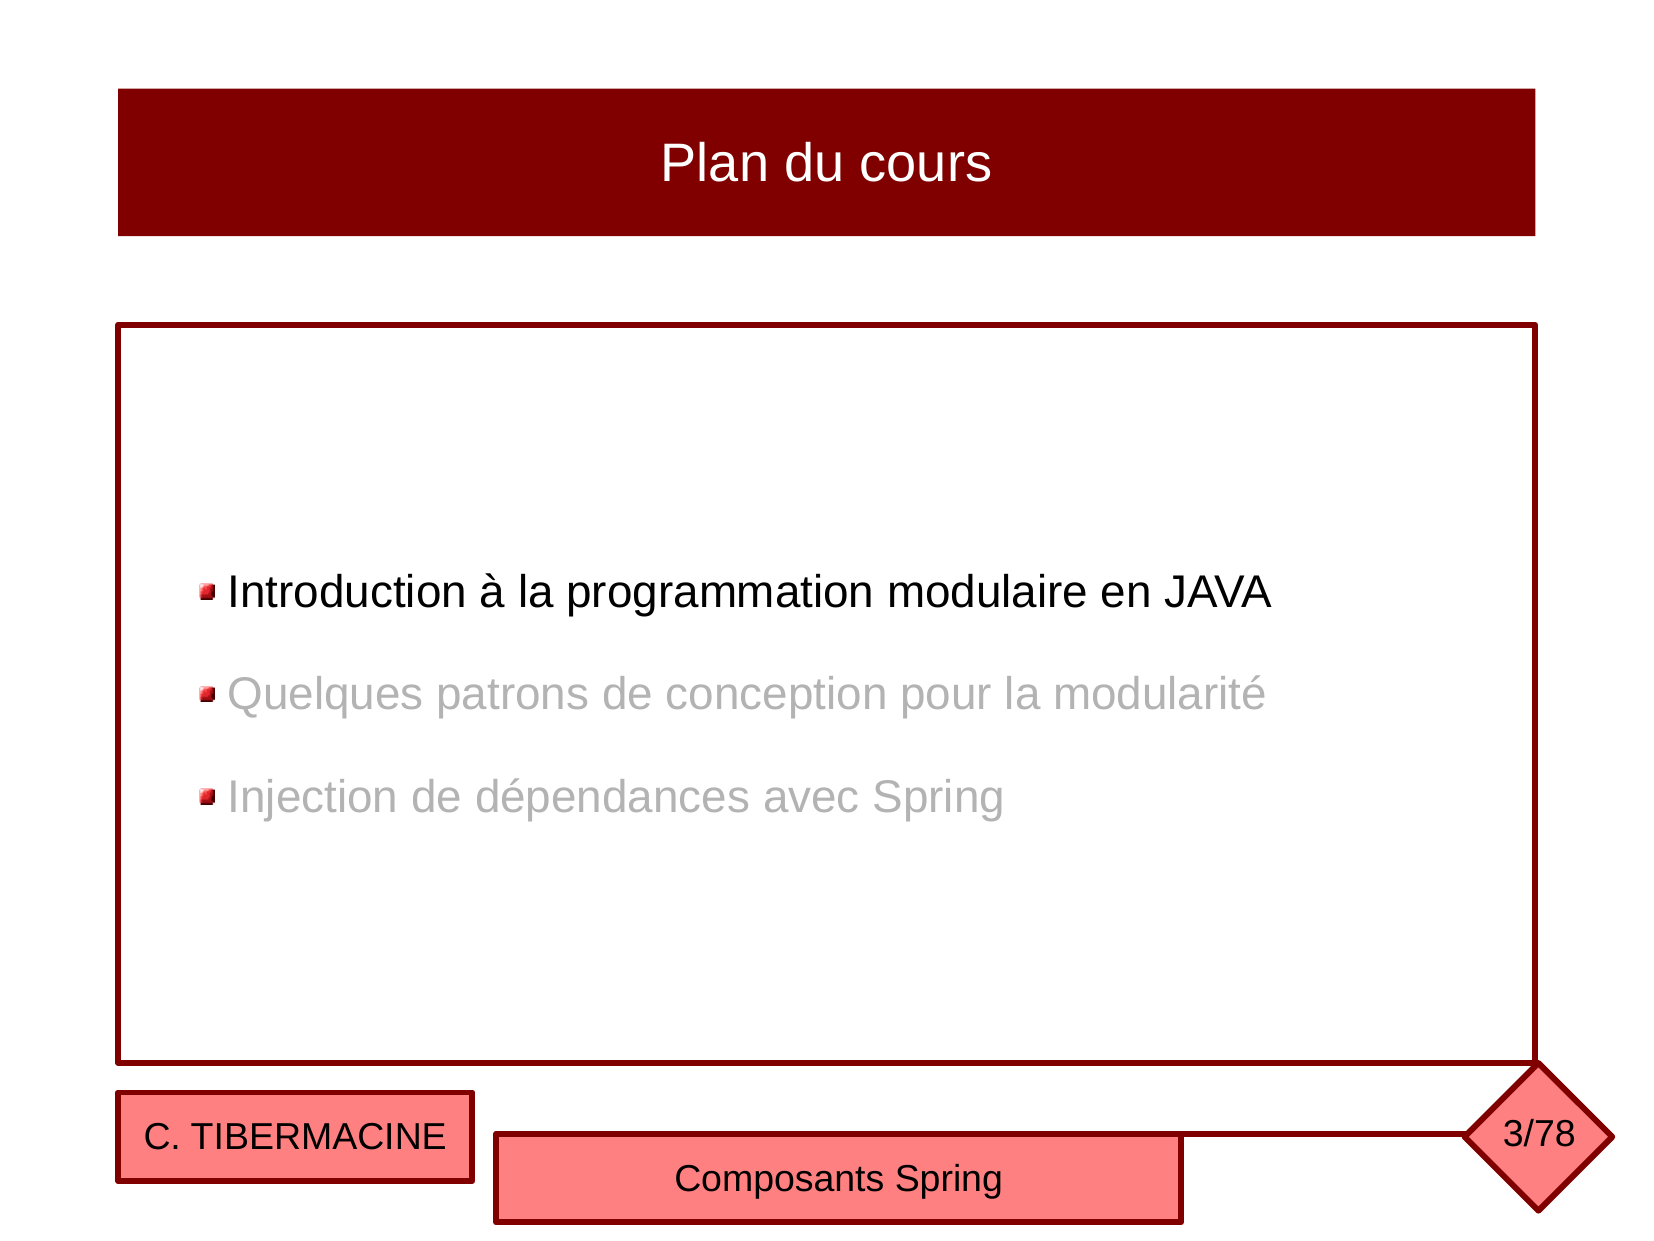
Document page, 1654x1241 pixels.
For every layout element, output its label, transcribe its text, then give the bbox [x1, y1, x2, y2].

text_box [1464, 1113, 1488, 1161]
text_box Composants Spring [496, 1133, 1182, 1223]
picture [199, 686, 215, 702]
text_box C. TIBERMACINE [118, 1092, 473, 1182]
picture [199, 583, 215, 600]
text_box Plan du cours [118, 88, 1536, 237]
picture [199, 788, 215, 805]
text_box [1607, 1131, 1613, 1143]
text_box [1496, 1062, 1581, 1105]
text_box <numéro>/78 [1488, 1105, 1607, 1205]
text_box [1532, 1205, 1545, 1211]
text_box Introduction à la programmation modulaire en JAVA Quelques patrons de conception pour la modularité Injection de dépendances avec Spring [118, 324, 1536, 1063]
